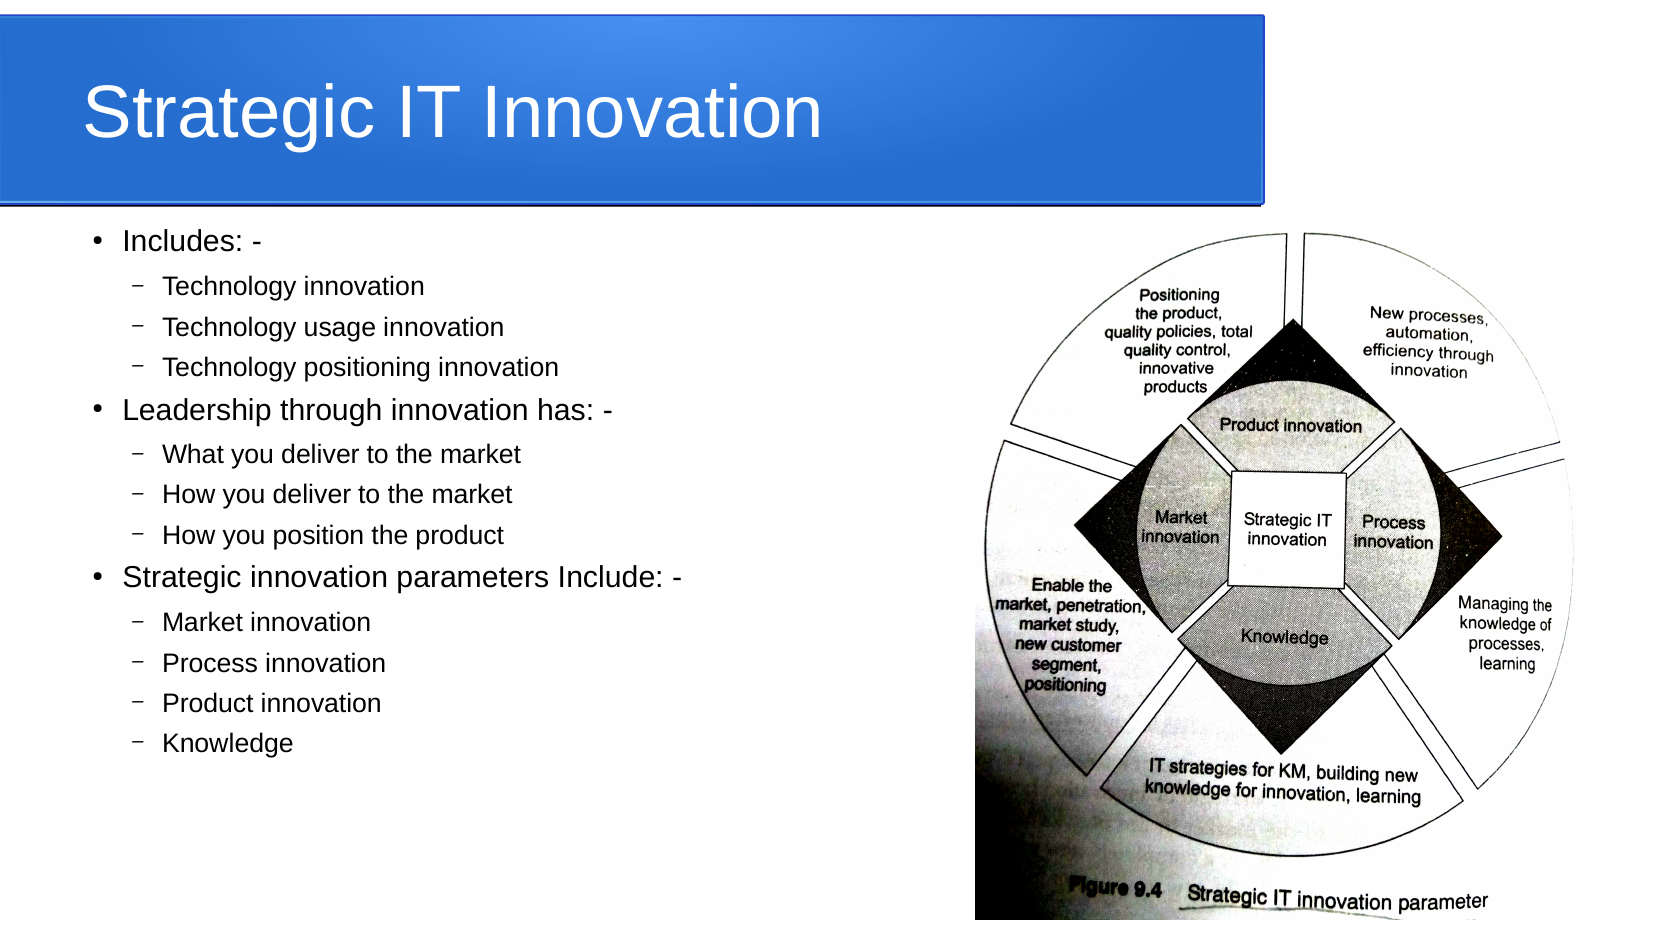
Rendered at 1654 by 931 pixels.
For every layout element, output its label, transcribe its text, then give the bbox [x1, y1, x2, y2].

picture [975, 224, 1576, 920]
title Strategic IT Innovation [82, 35, 1235, 189]
list Includes: - Technology innovation Technology usage innovation Technology positioning innovation Leadership through innovation has: - What you deliver to the market How you deliver to the market How you position the product Strategic innovation parameters Include: - Market innovation Process innovation Product innovation Knowledge [82, 224, 809, 764]
